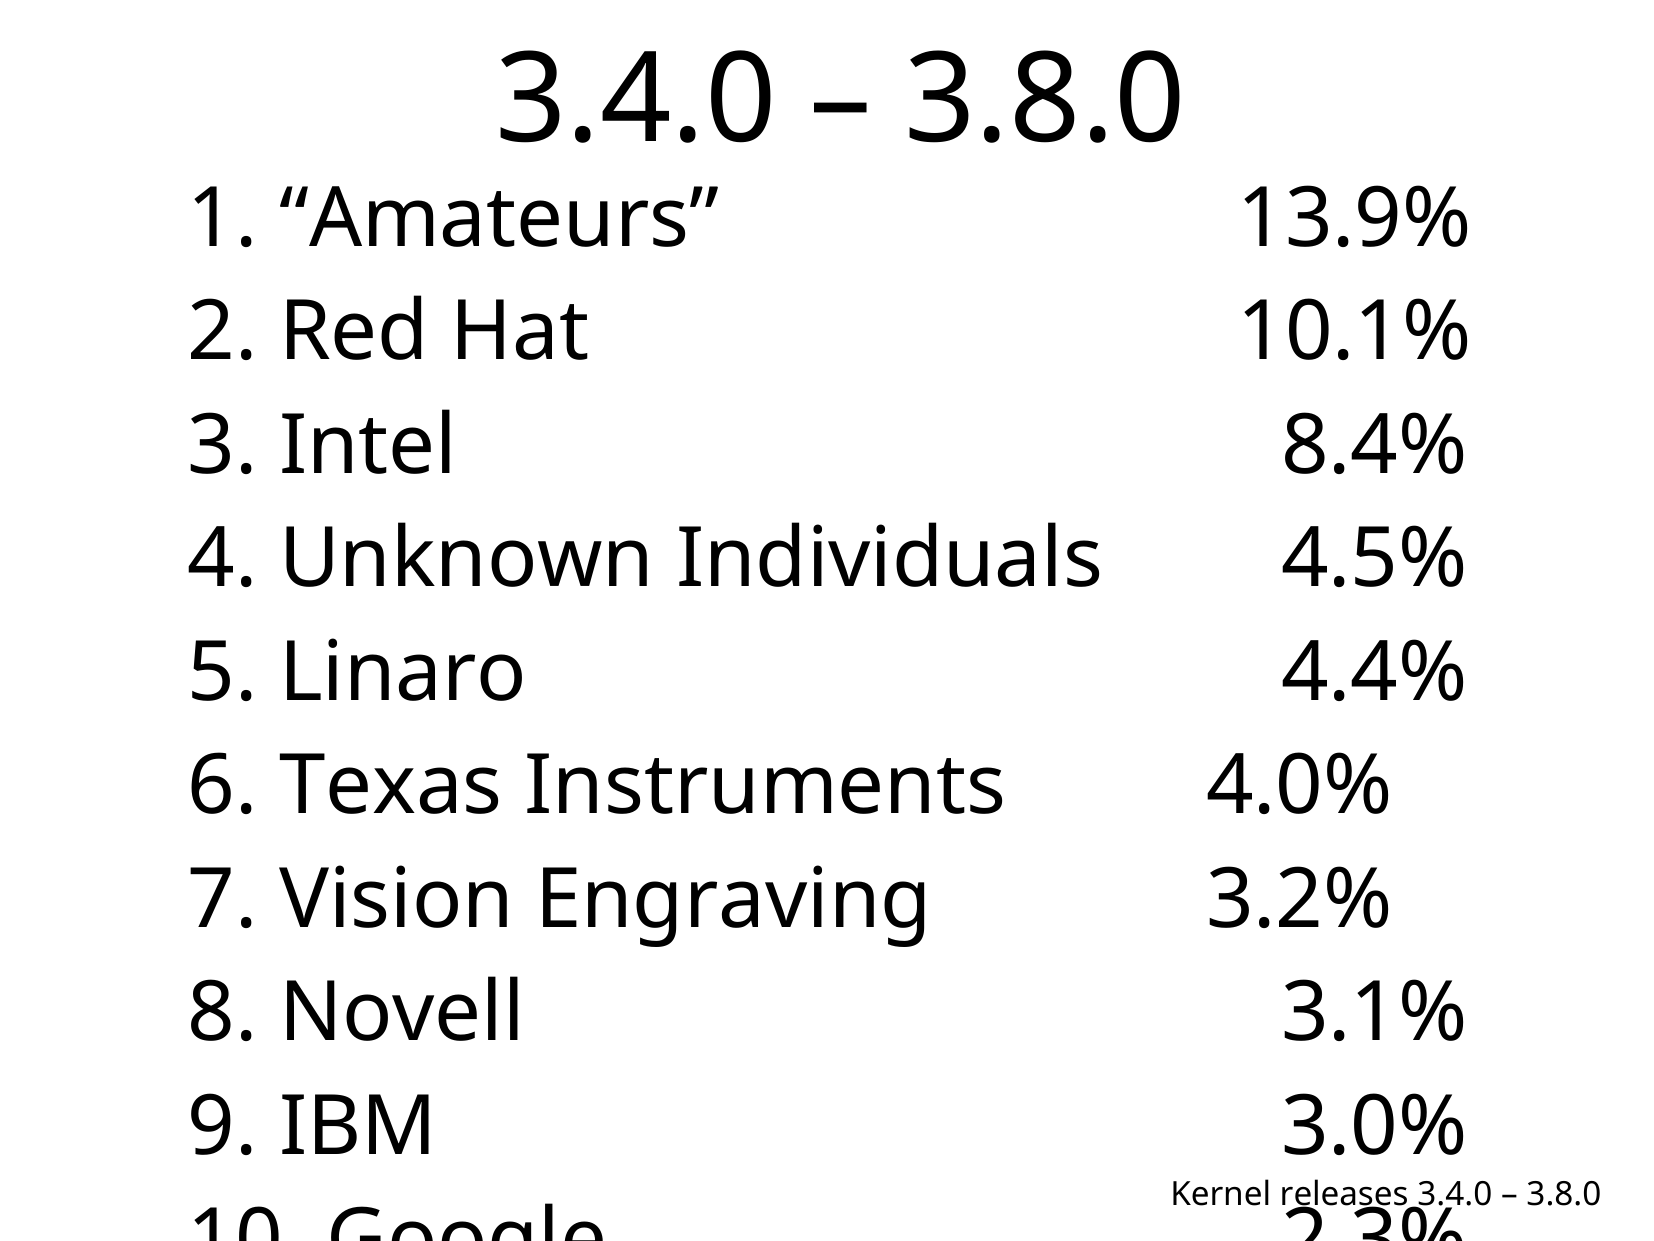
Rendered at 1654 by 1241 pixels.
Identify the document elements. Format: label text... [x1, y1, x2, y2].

text_box Kernel releases 3.4.0 – 3.8.0 [1155, 1162, 1623, 1218]
text_box 3.4.0 – 3.8.0 [448, 0, 1206, 150]
text_box 1. “Amateurs” 13.9% 2. Red Hat 10.1% 3. Intel 8.4% 4. Unknown Individuals 4.5% 5. Linaro 4.4% 6. Texas Instruments 4.0% 7. Vision Engraving 3.2% 8. Novell 3.1% 9. IBM 3.0% 10. Google 2.3% [172, 150, 1486, 1163]
